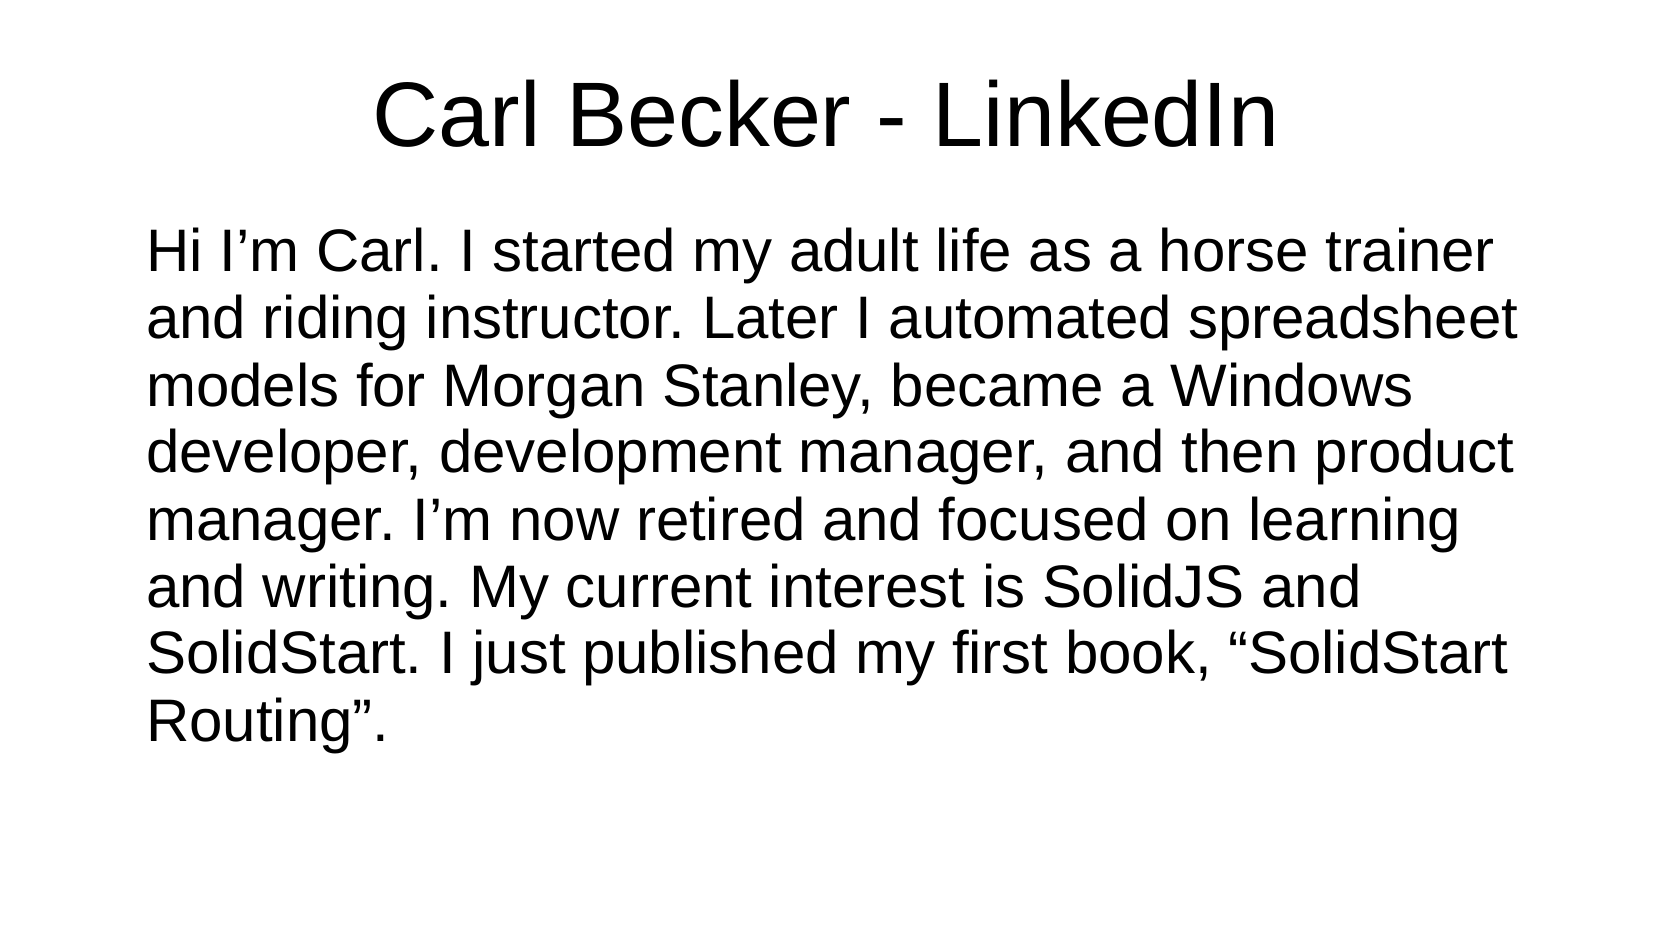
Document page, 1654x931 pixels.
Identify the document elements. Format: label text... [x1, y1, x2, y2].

title Carl Becker - LinkedIn [82, 37, 1571, 193]
list Hi I’m Carl. I started my adult life as a horse trainer and riding instructor. Later I automated spreadsheet models for Morgan Stanley, became a Windows developer, development manager, and then product manager. I’m now retired and focused on learning and writing. My current interest is SolidJS and SolidStart. I just published my first book, “SolidStart Routing”. [82, 217, 1571, 758]
